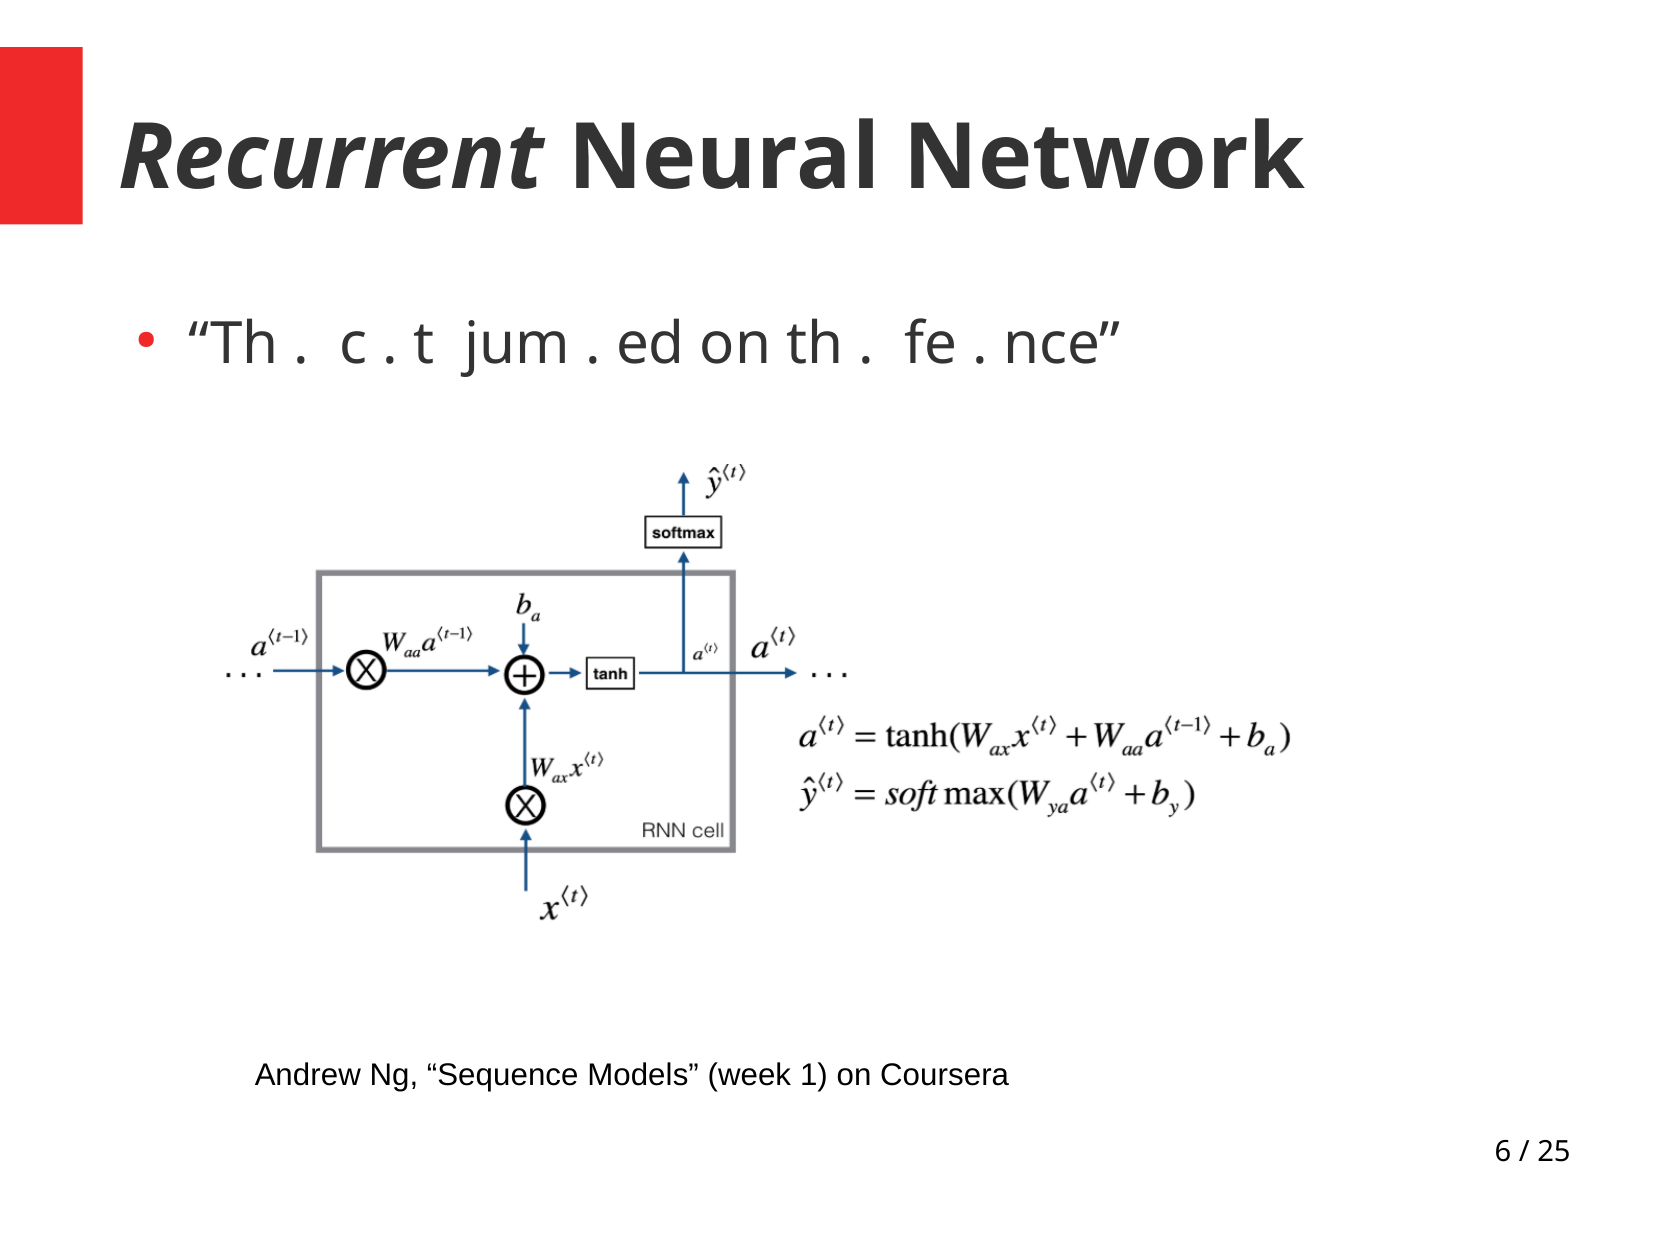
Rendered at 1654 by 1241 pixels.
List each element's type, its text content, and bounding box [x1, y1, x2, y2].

list “Th . c . t jum . ed on th . fe . nce” [118, 301, 1536, 1021]
text_box Andrew Ng, “Sequence Models” (week 1) on Coursera [240, 1050, 1026, 1100]
picture [197, 464, 1321, 928]
title Recurrent Neural Network [118, 49, 1571, 257]
